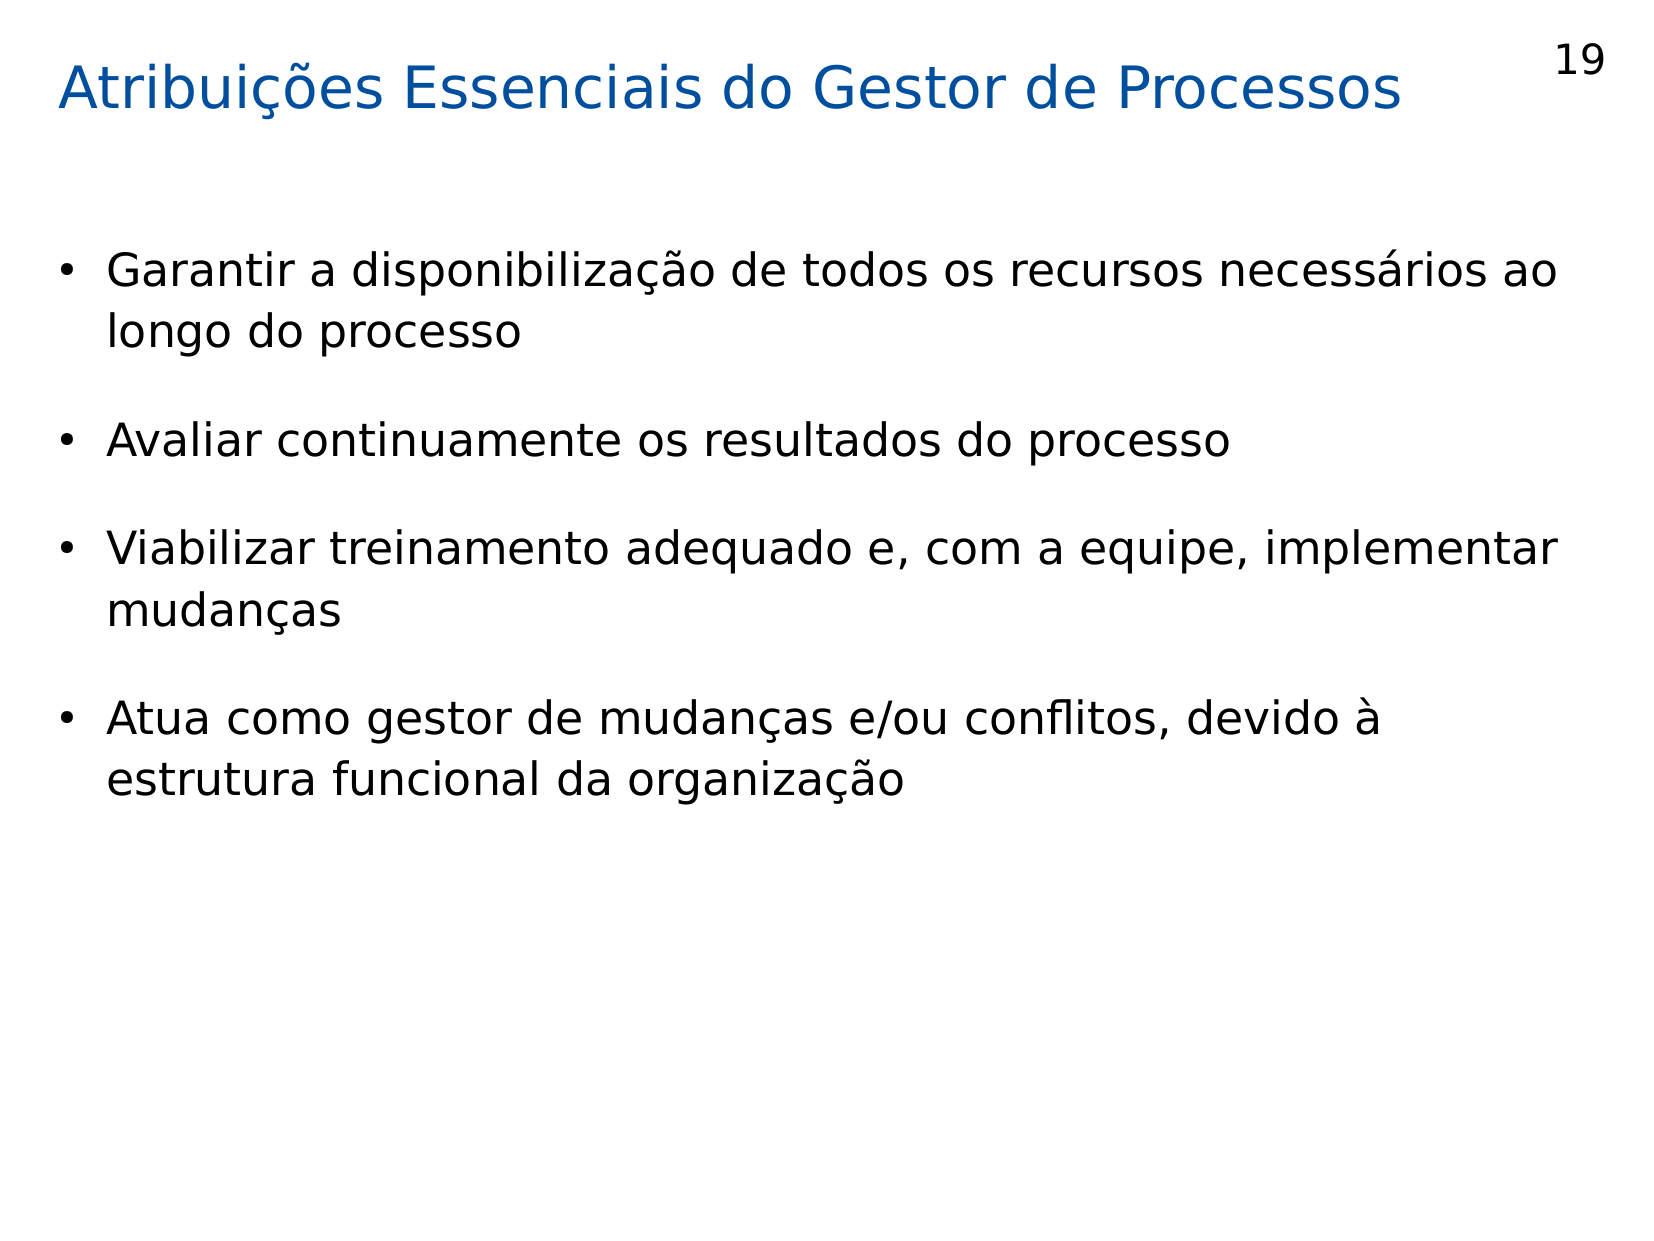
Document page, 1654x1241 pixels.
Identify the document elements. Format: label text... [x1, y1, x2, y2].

title Atribuições Essenciais do Gestor de Processos [59, 10, 1506, 167]
list Garantir a disponibilização de todos os recursos necessários ao longo do processo Avaliar continuamente os resultados do processo Viabilizar treinamento adequado e, com a equipe, implementar mudanças Atua como gestor de mudanças e/ou conflitos, devido à estrutura funcional da organização [59, 236, 1595, 1211]
